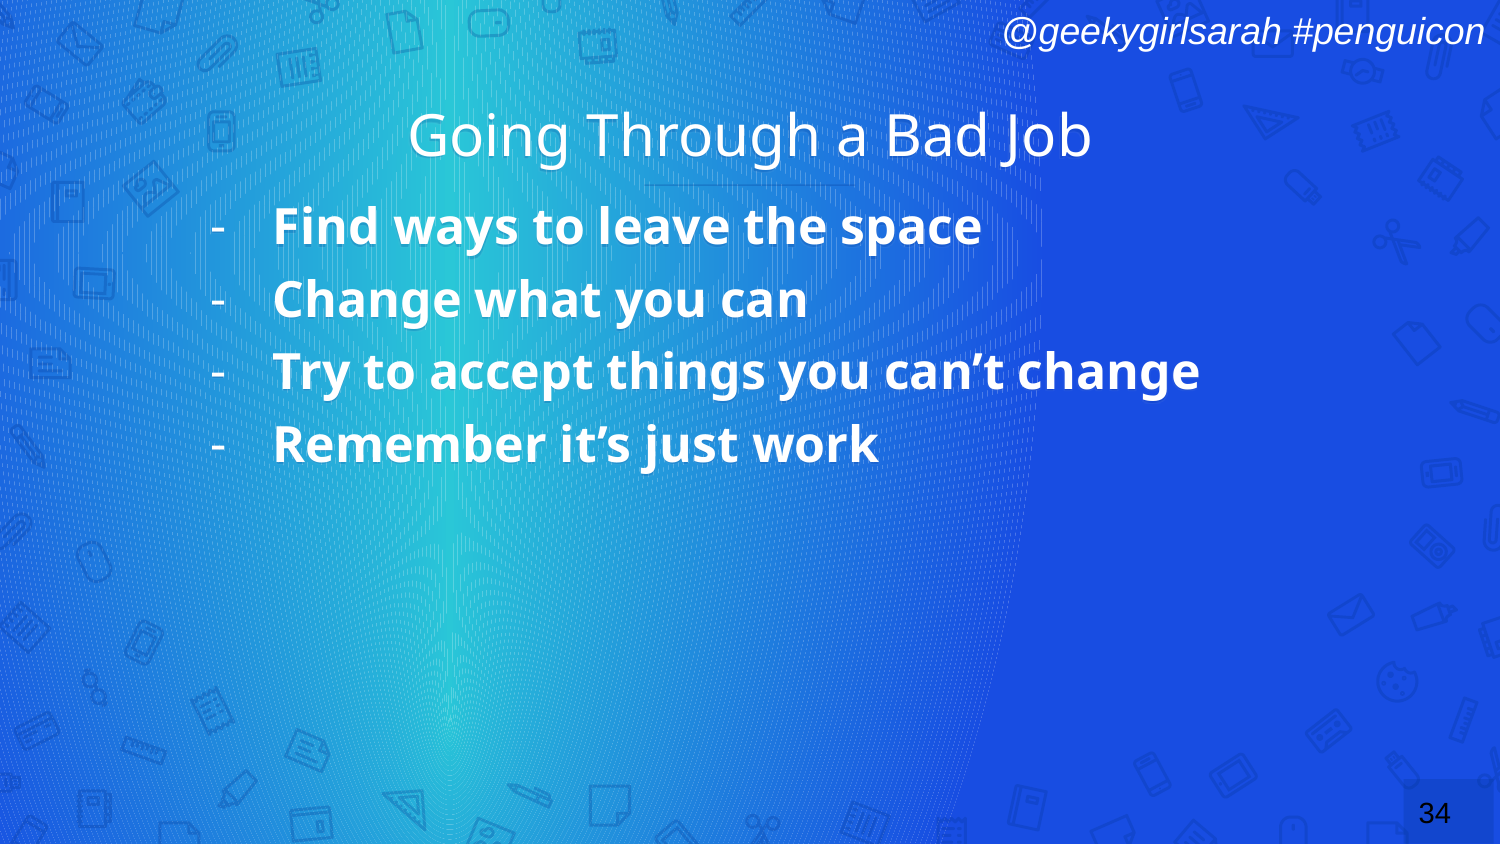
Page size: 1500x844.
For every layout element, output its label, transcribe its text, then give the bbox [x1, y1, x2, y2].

slide_number <number> [1403, 779, 1494, 844]
list Find ways to leave the space Change what you can Try to accept things you can’t change Remember it’s just work [182, 179, 1388, 722]
title Going Through a Bad Job [61, 61, 1439, 184]
